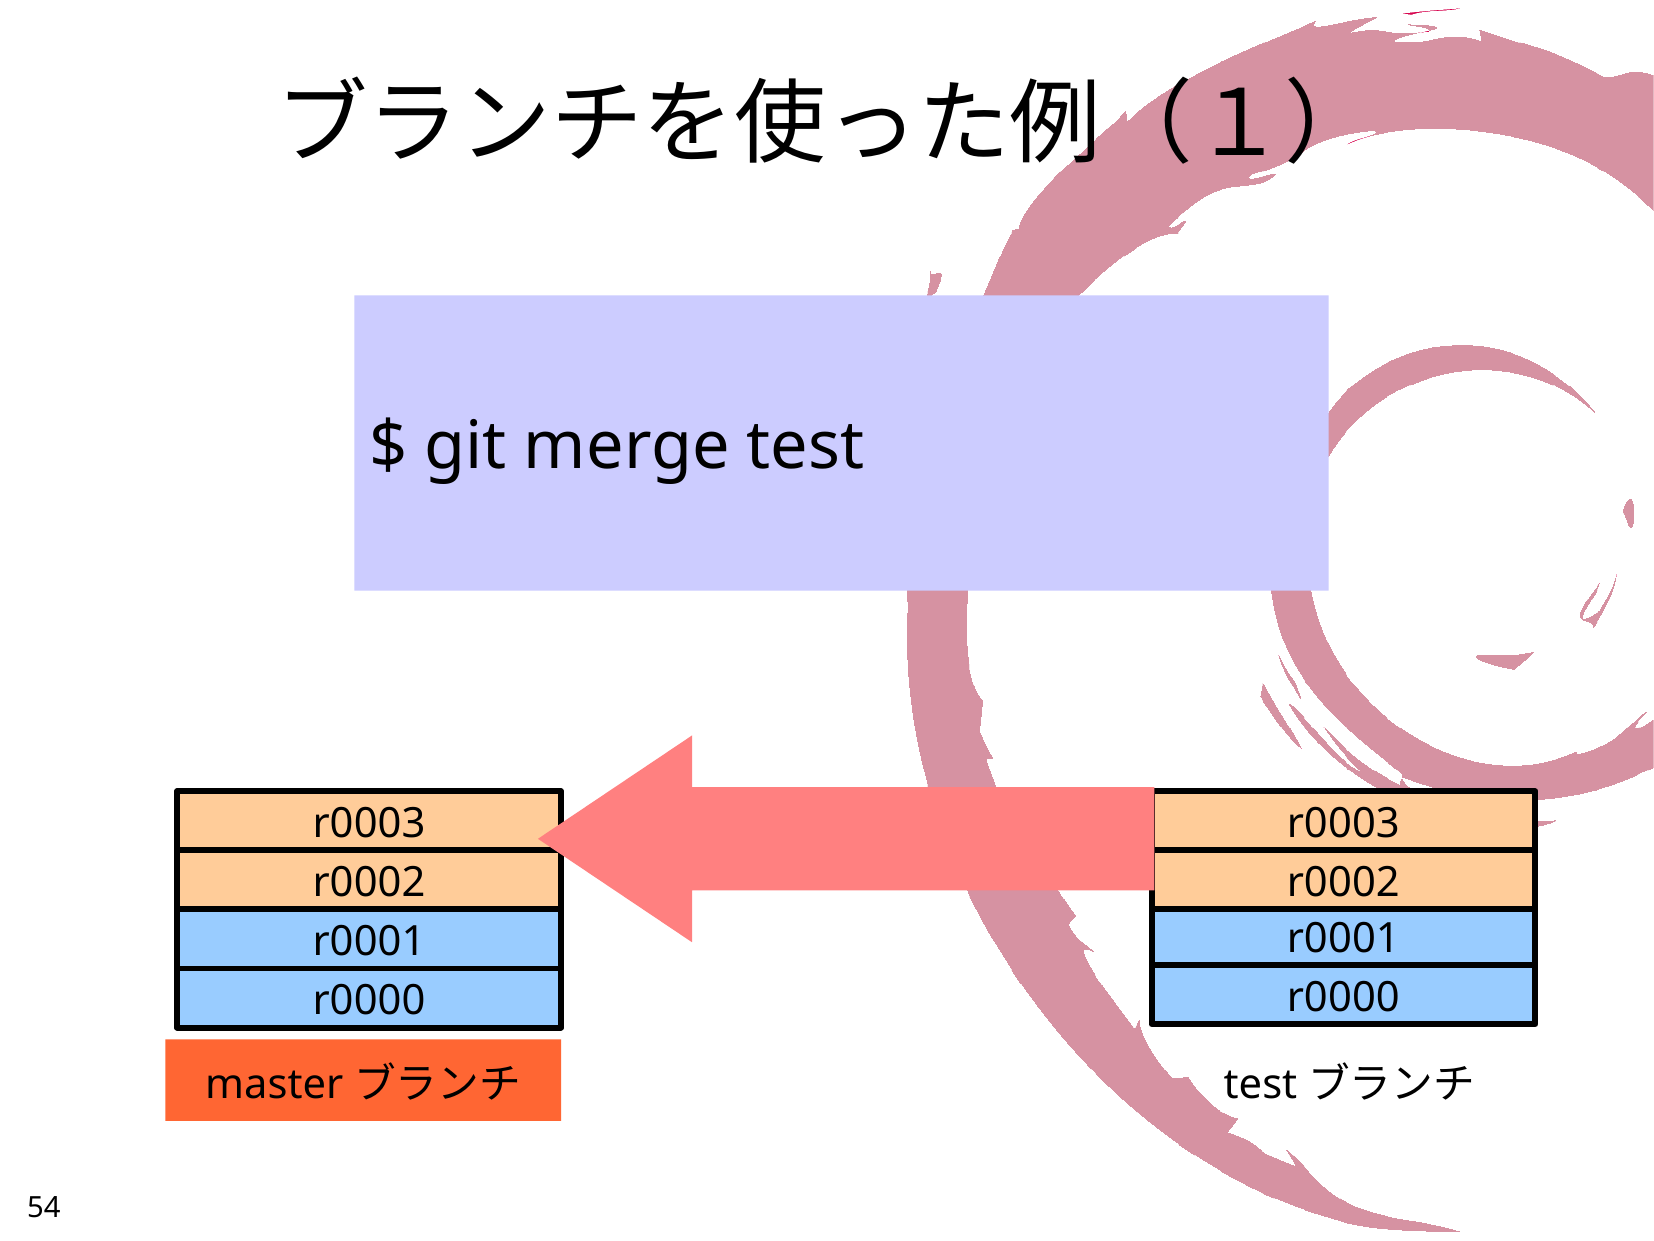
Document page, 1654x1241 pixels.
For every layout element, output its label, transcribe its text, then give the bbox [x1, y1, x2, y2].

text_box r0000 [177, 968, 562, 1028]
text_box r0003 [177, 791, 562, 851]
text_box r0002 [1151, 851, 1536, 910]
text_box master ブランチ [165, 1039, 562, 1114]
text_box [537, 735, 1155, 943]
text_box r0001 [1151, 910, 1536, 965]
text_box $ git merge test [354, 295, 1329, 591]
text_box r0003 [1155, 791, 1536, 851]
text_box r0000 [1151, 965, 1536, 1025]
text_box r0002 [177, 851, 562, 910]
text_box r0001 [177, 910, 562, 968]
title ブランチを使った例（１） [82, 49, 1571, 257]
picture [886, 0, 1654, 1241]
text_box test ブランチ [1151, 1039, 1548, 1114]
